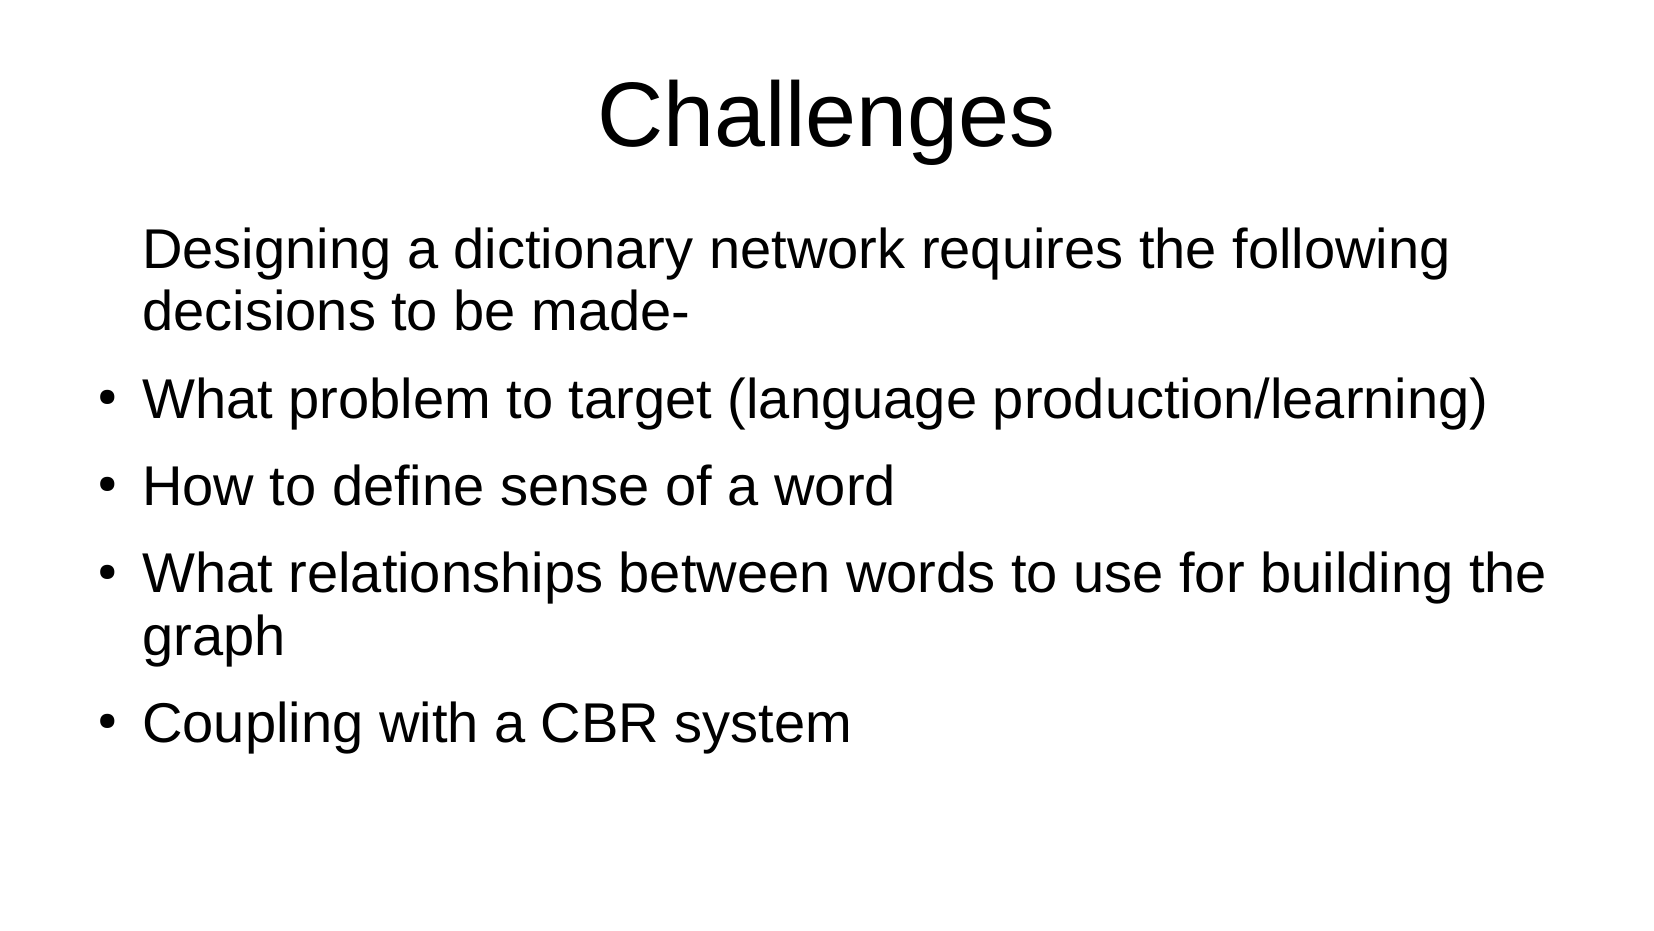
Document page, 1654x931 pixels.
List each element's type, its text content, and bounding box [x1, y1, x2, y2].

list Designing a dictionary network requires the following decisions to be made- What problem to target (language production/learning) How to define sense of a word What relationships between words to use for building the graph Coupling with a CBR system [82, 217, 1571, 758]
title Challenges [82, 37, 1571, 193]
